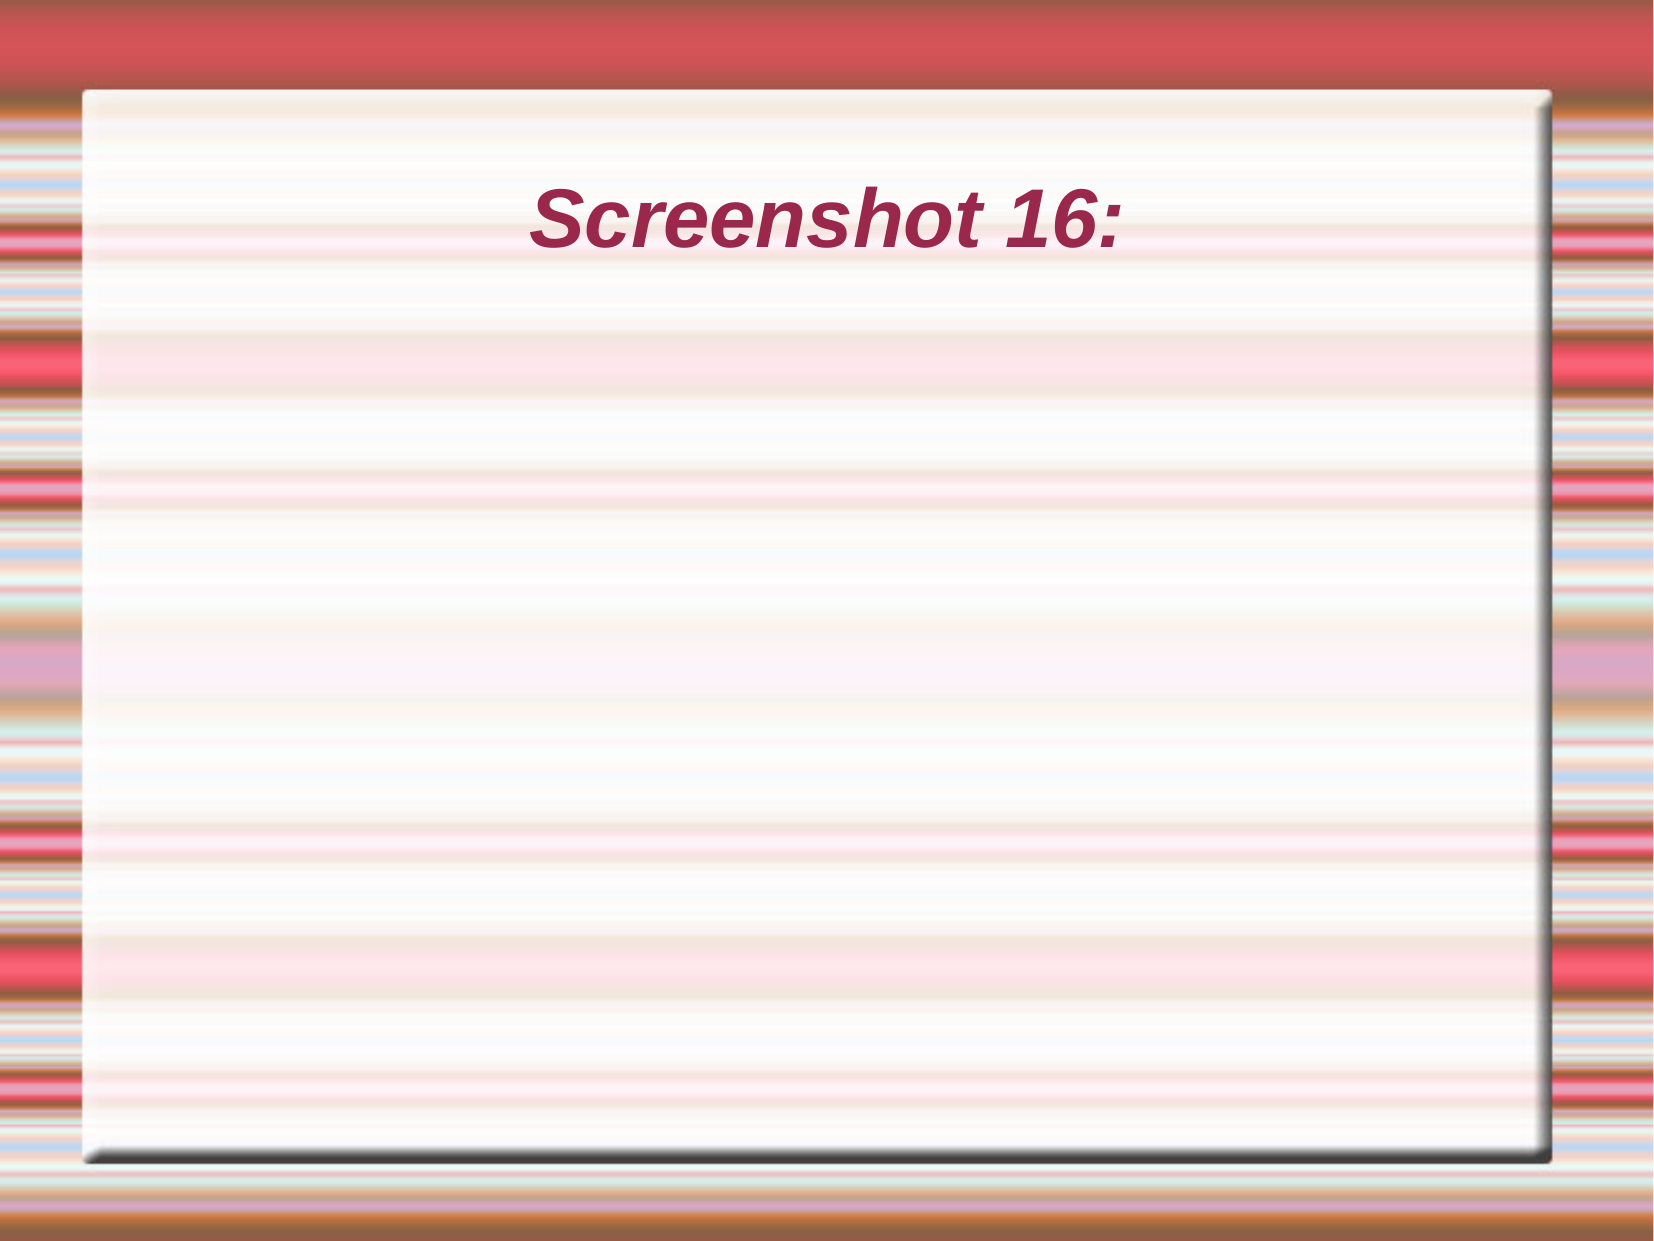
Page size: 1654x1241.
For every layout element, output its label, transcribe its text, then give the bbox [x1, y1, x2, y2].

picture [0, 0, 1654, 1241]
title Screenshot 16: [121, 114, 1534, 322]
